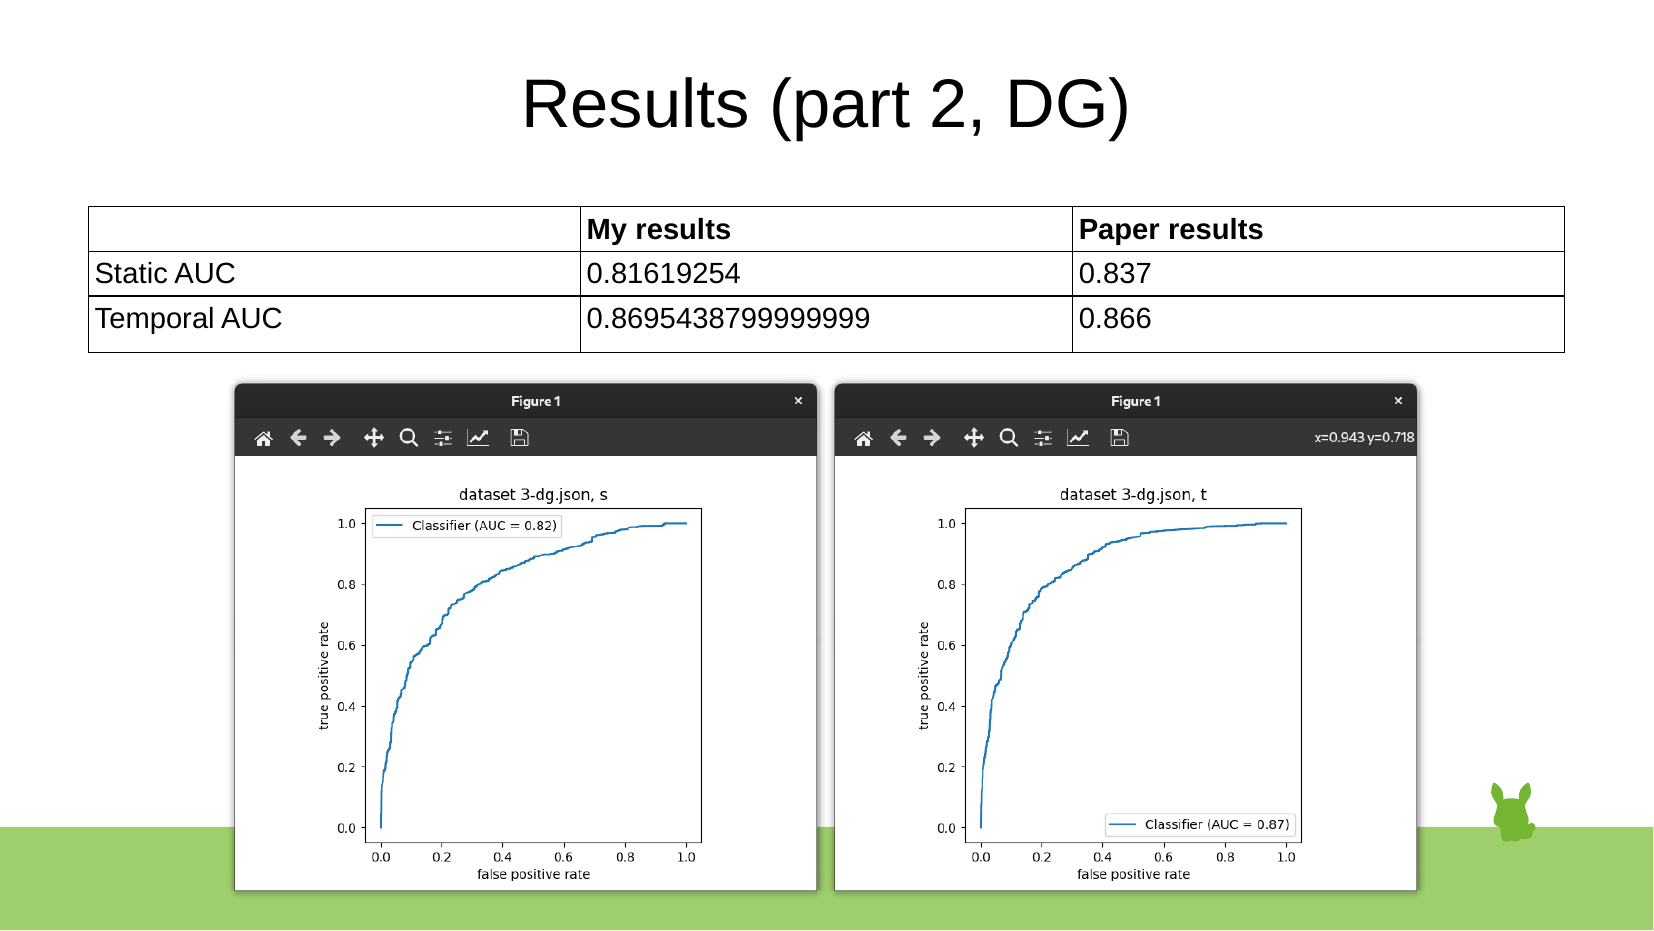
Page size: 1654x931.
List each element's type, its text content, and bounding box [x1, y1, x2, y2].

table_header Paper results [1073, 207, 1564, 251]
table_cell 0.866 [1073, 297, 1564, 352]
picture [225, 374, 1426, 901]
table_cell 0.81619254 [581, 252, 1072, 295]
table_header My results [581, 207, 1072, 251]
table_cell Static AUC [89, 252, 580, 295]
title Results (part 2, DG) [88, 29, 1565, 178]
table_cell 0.8695438799999999 [581, 297, 1072, 352]
table_header [89, 207, 580, 251]
table_cell Temporal AUC [89, 297, 580, 352]
table_cell 0.837 [1073, 252, 1564, 295]
